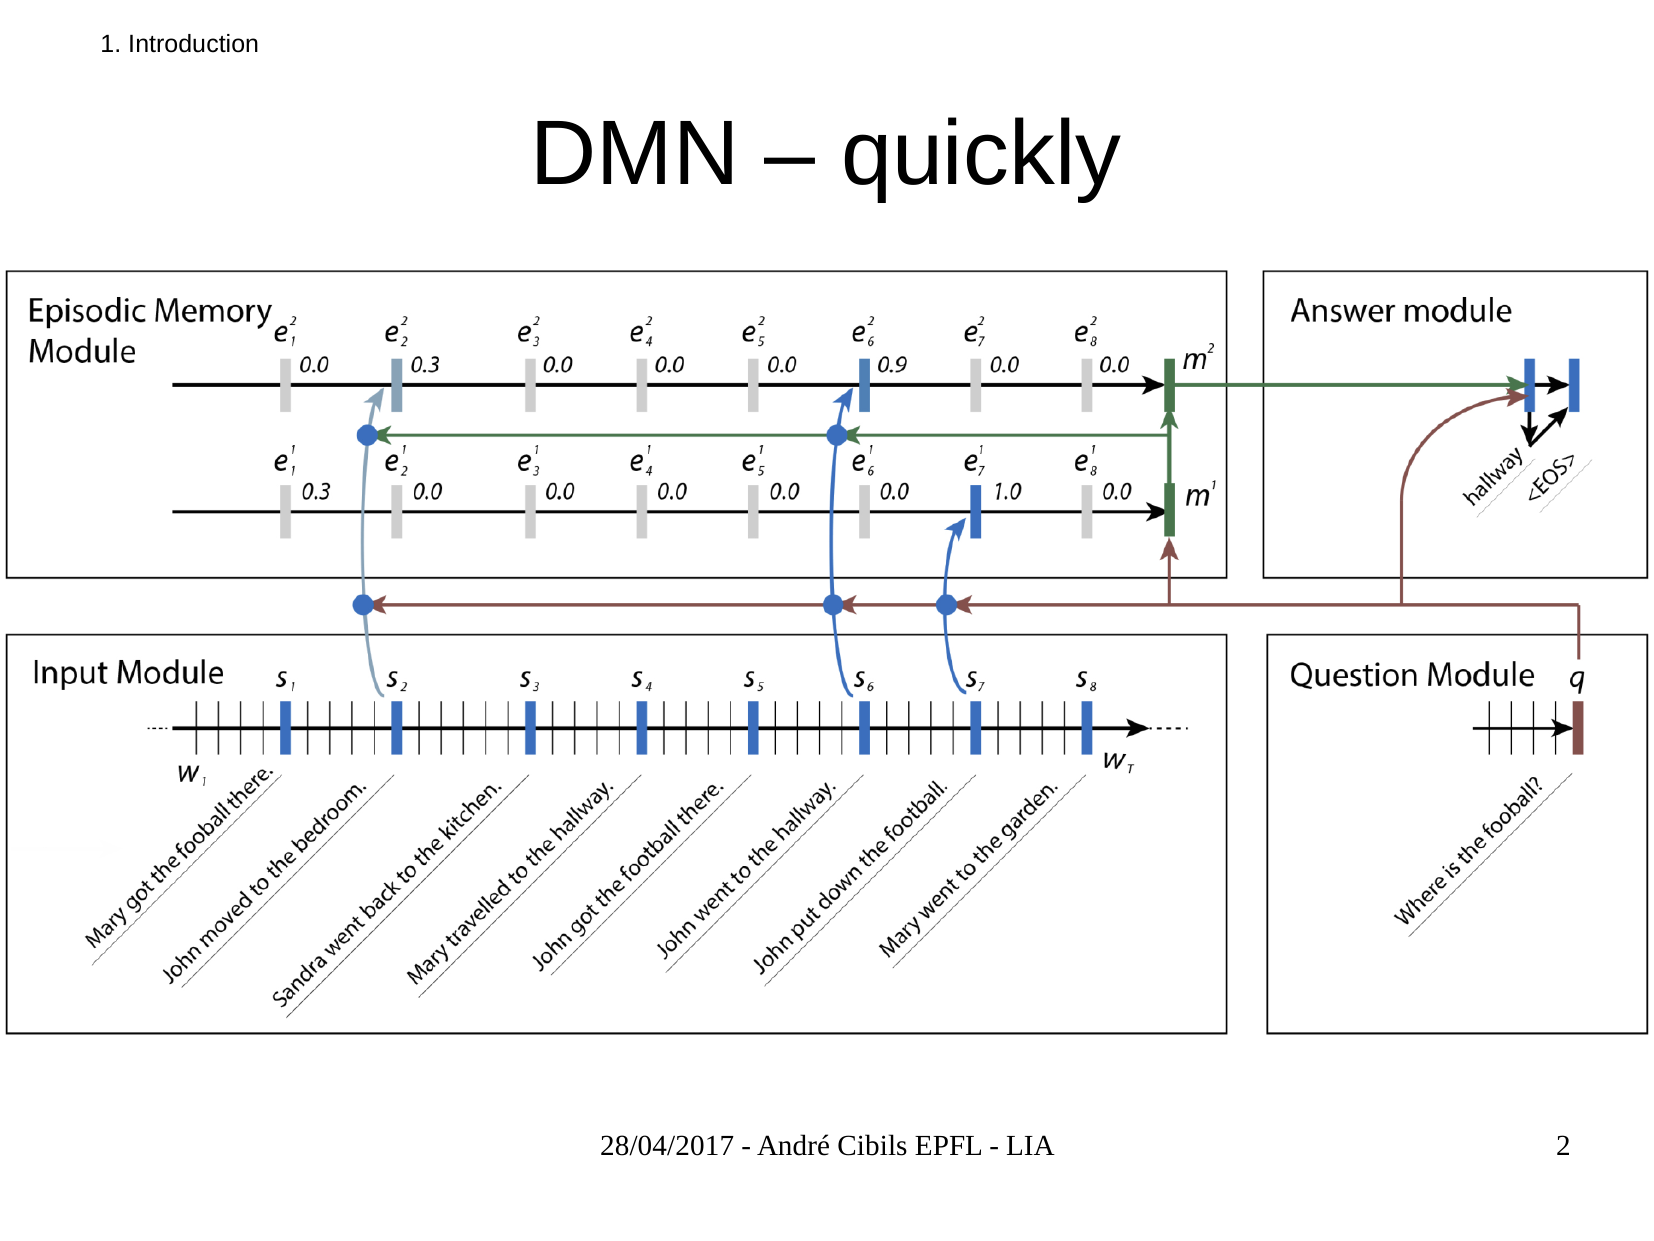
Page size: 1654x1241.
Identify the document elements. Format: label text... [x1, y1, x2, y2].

title DMN – quickly [82, 49, 1571, 257]
list 1. Introduction [29, 29, 945, 58]
picture [0, 265, 1654, 1042]
